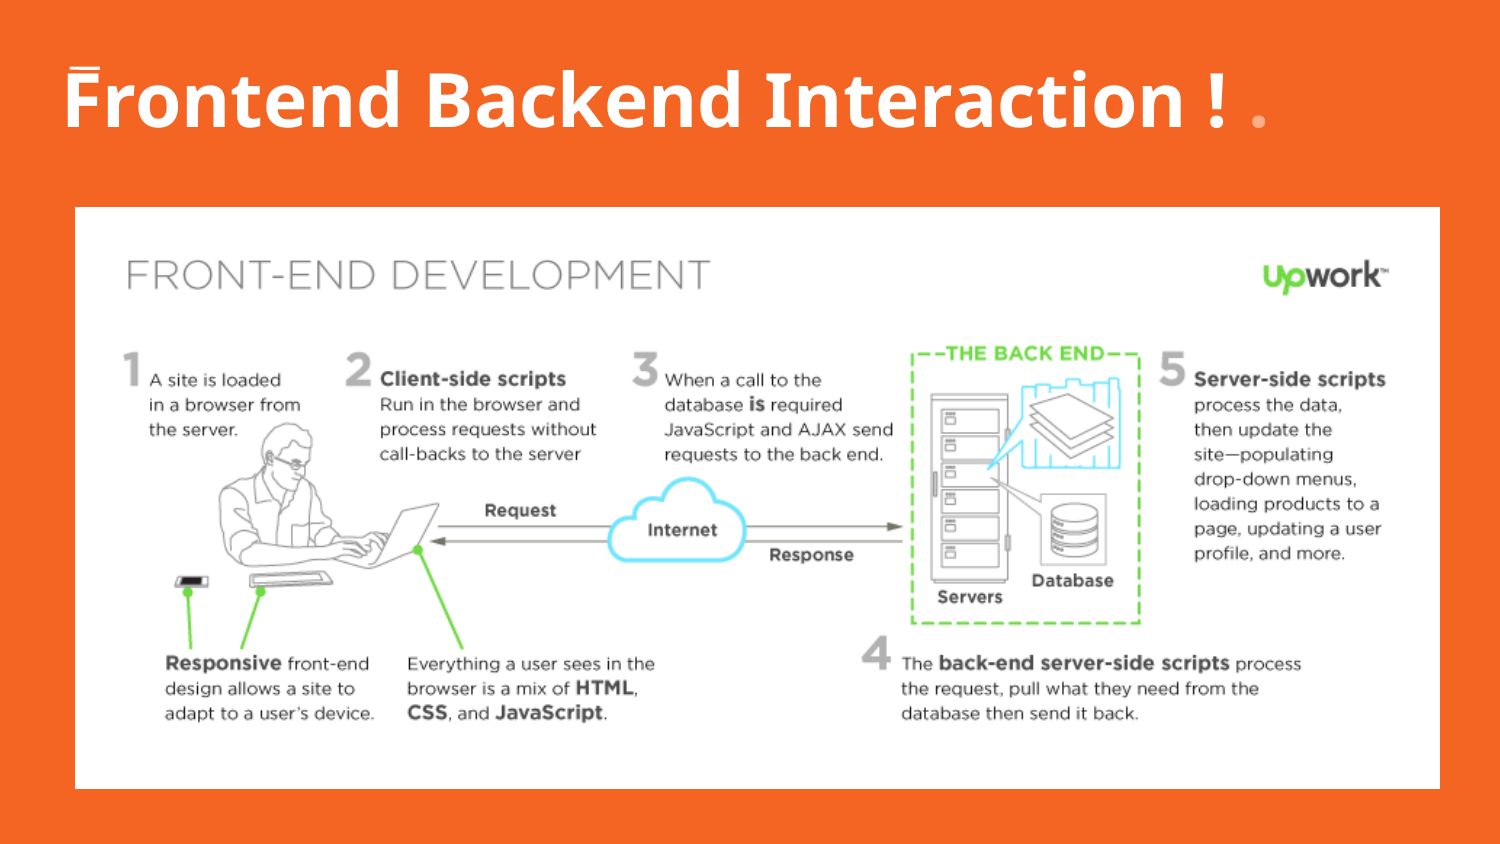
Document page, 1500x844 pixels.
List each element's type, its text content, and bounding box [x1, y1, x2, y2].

picture [75, 207, 1440, 789]
title Frontend Backend Interaction ! . [46, 37, 1461, 810]
